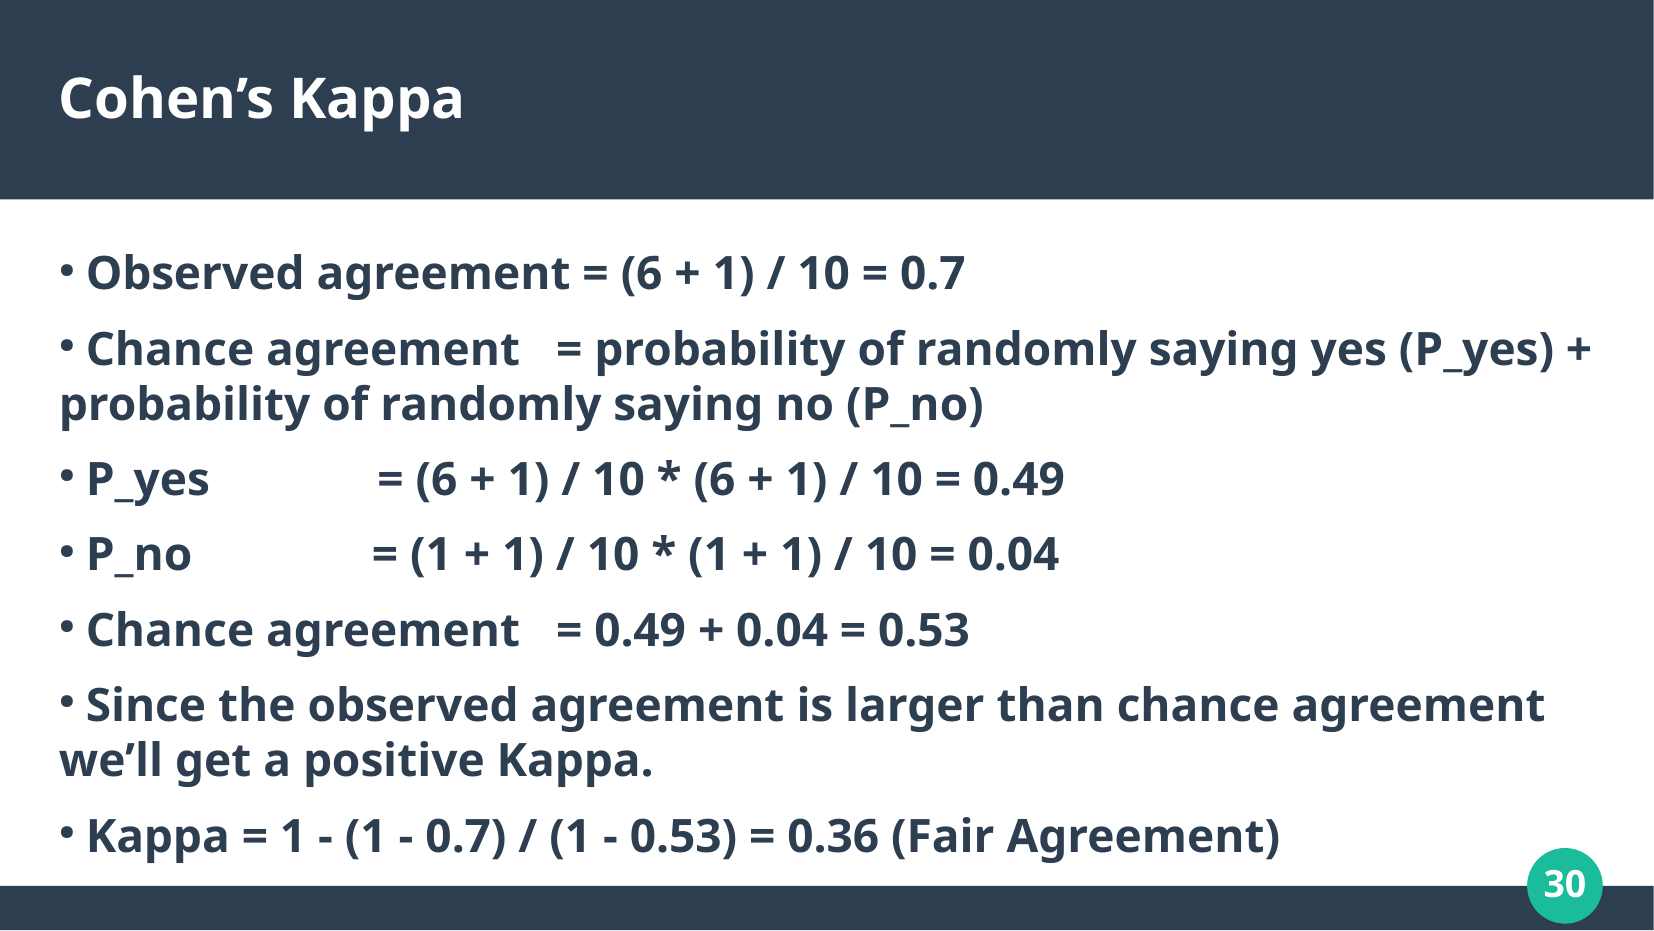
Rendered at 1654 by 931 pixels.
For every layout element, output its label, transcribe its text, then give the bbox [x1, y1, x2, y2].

title Cohen’s Kappa [59, 37, 1595, 155]
list Observed agreement = (6 + 1) / 10 = 0.7 Chance agreement = probability of randomly saying yes (P_yes) + probability of randomly saying no (P_no) P_yes = (6 + 1) / 10 * (6 + 1) / 10 = 0.49 P_no = (1 + 1) / 10 * (1 + 1) / 10 = 0.04 Chance agreement = 0.49 + 0.04 = 0.53 Since the observed agreement is larger than chance agreement we’ll get a positive Kappa. Kappa = 1 - (1 - 0.7) / (1 - 0.53) = 0.36 (Fair Agreement) [59, 243, 1595, 864]
